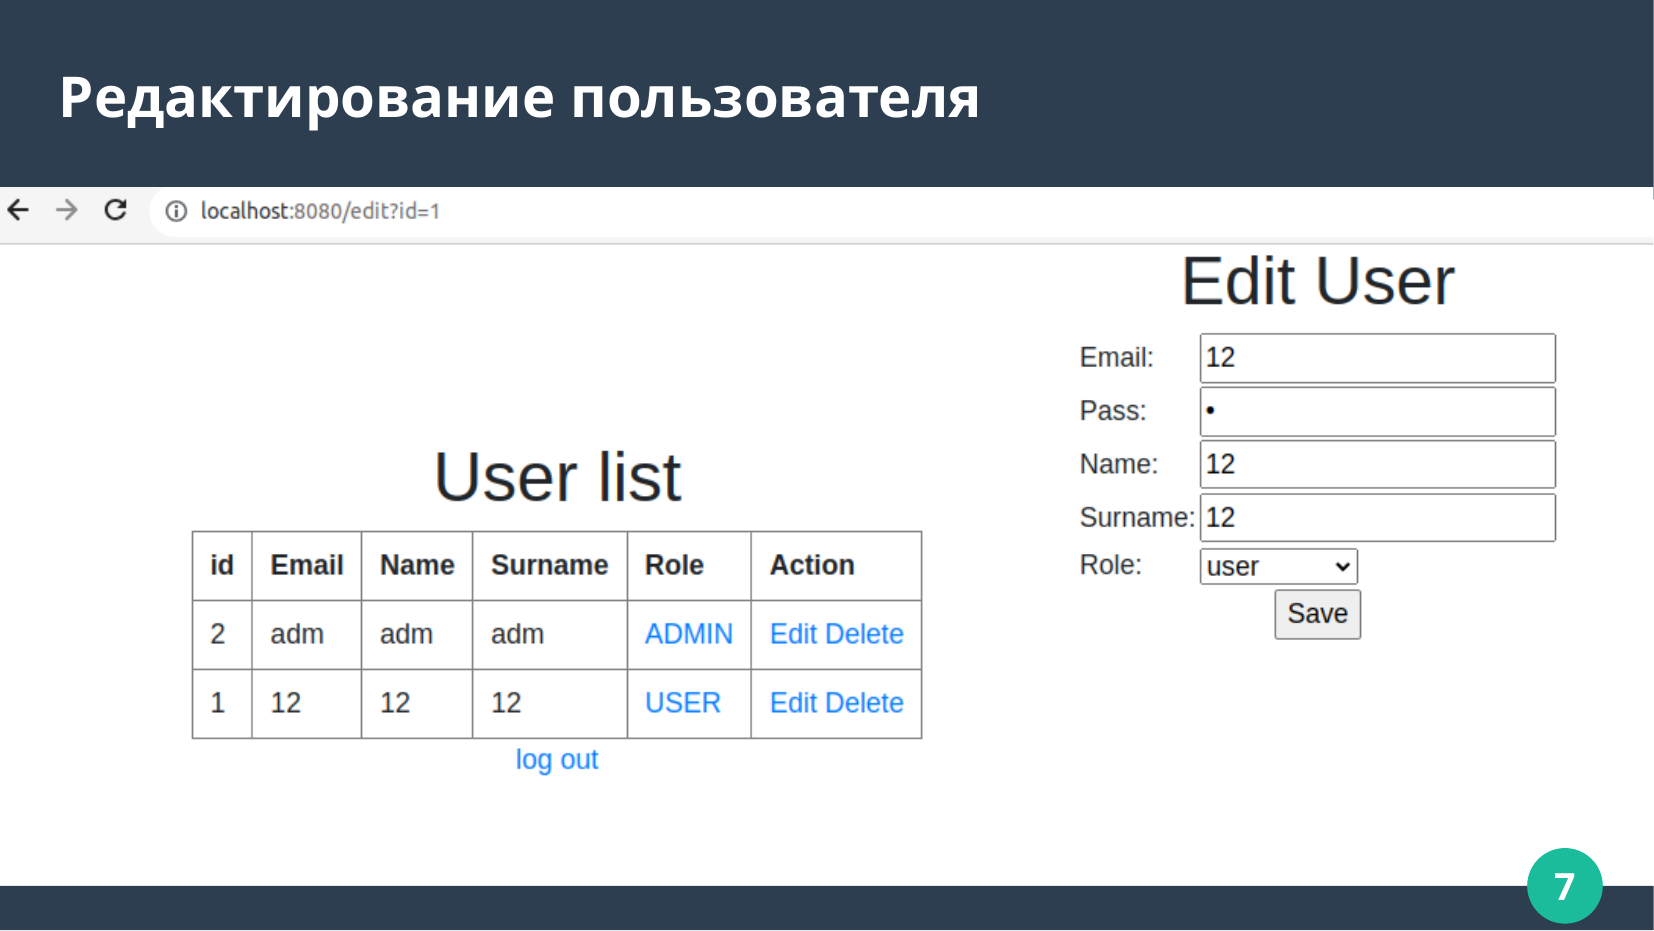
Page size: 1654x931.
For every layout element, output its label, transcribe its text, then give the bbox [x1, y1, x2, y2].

picture [0, 187, 1654, 860]
title Редактирование пользователя [59, 37, 1595, 155]
